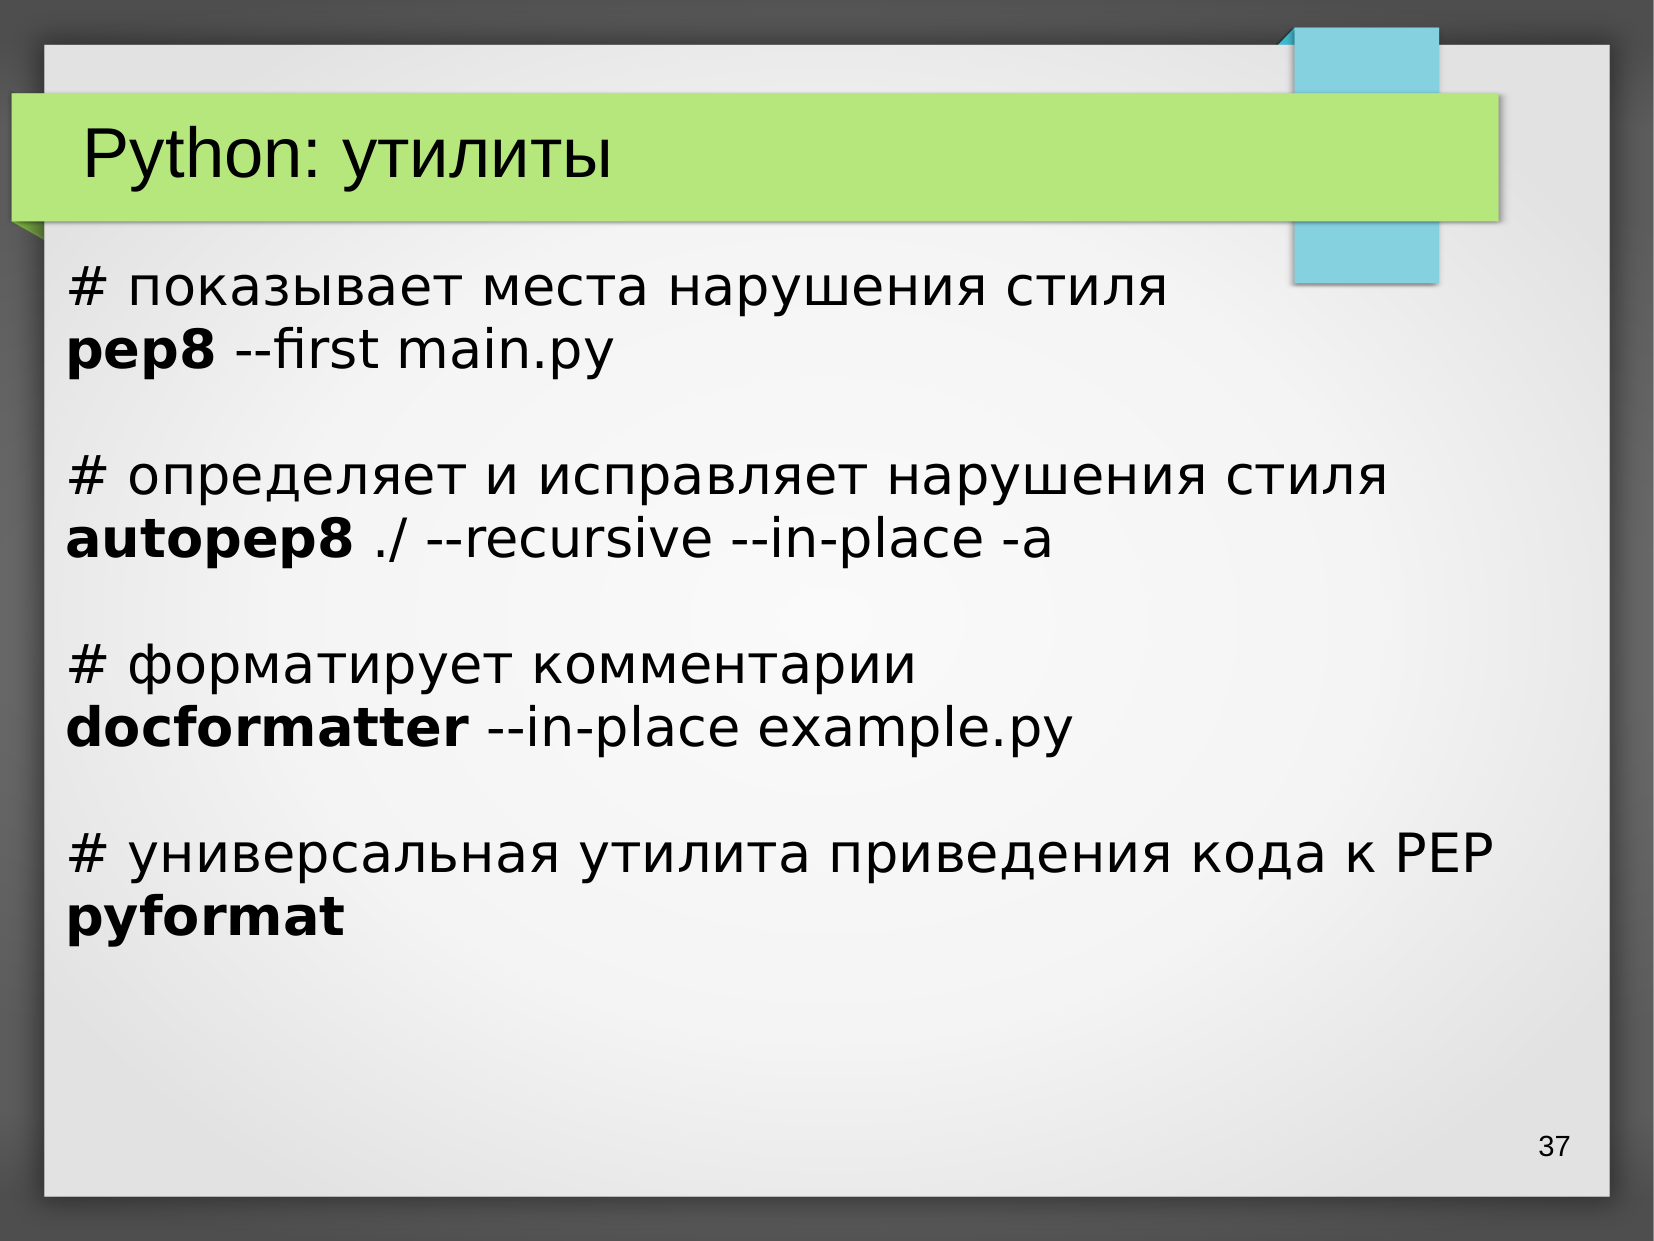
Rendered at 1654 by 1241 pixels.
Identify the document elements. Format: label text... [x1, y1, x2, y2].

text_box # показывает места нарушения стиля pep8 --first main.py # определяет и исправляет нарушения стиля autopep8 ./ --recursive --in-place -a # форматирует комментарии docformatter --in-place example.py # универсальная утилита приведения кода к PEP pyformat [50, 248, 1571, 1182]
title Python: утилиты [82, 49, 1571, 248]
picture [0, 0, 1654, 1241]
